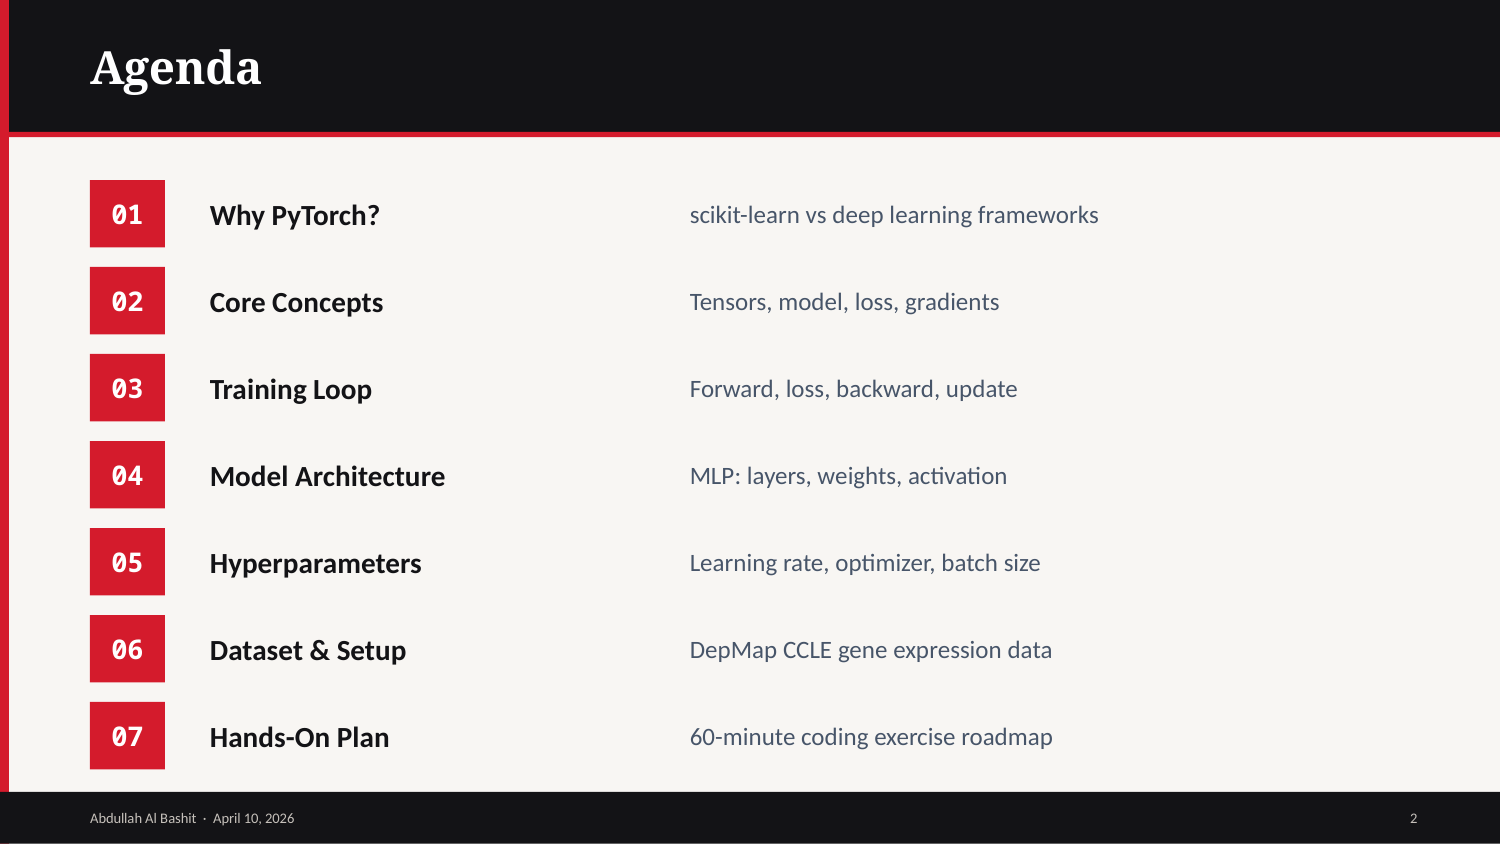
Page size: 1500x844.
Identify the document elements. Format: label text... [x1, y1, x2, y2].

text_box Training Loop [194, 353, 645, 422]
text_box Hands-On Plan [194, 701, 645, 770]
text_box Forward, loss, backward, update [674, 353, 1425, 422]
text_box Core Concepts [194, 266, 645, 335]
text_box Model Architecture [194, 441, 645, 509]
text_box Learning rate, optimizer, batch size [674, 528, 1425, 596]
text_box 01 [89, 180, 165, 248]
text_box 06 [89, 615, 165, 683]
text_box scikit-learn vs deep learning frameworks [674, 180, 1425, 248]
text_box Tensors, model, loss, gradients [674, 266, 1425, 335]
text_box DepMap CCLE gene expression data [674, 615, 1425, 683]
text_box Agenda [89, 38, 690, 94]
text_box Abdullah Al Bashit · April 10, 2026 [82, 801, 968, 834]
text_box 07 [89, 701, 165, 770]
text_box 60-minute coding exercise roadmap [674, 701, 1425, 770]
text_box 05 [89, 528, 165, 596]
text_box 02 [89, 266, 165, 335]
text_box Dataset & Setup [194, 615, 645, 683]
text_box [0, 0, 1500, 844]
text_box Hyperparameters [194, 528, 645, 596]
text_box 2 [1402, 801, 1433, 834]
text_box MLP: layers, weights, activation [674, 441, 1425, 509]
text_box 04 [89, 441, 165, 509]
text_box Why PyTorch? [194, 180, 645, 248]
text_box 03 [89, 353, 165, 422]
